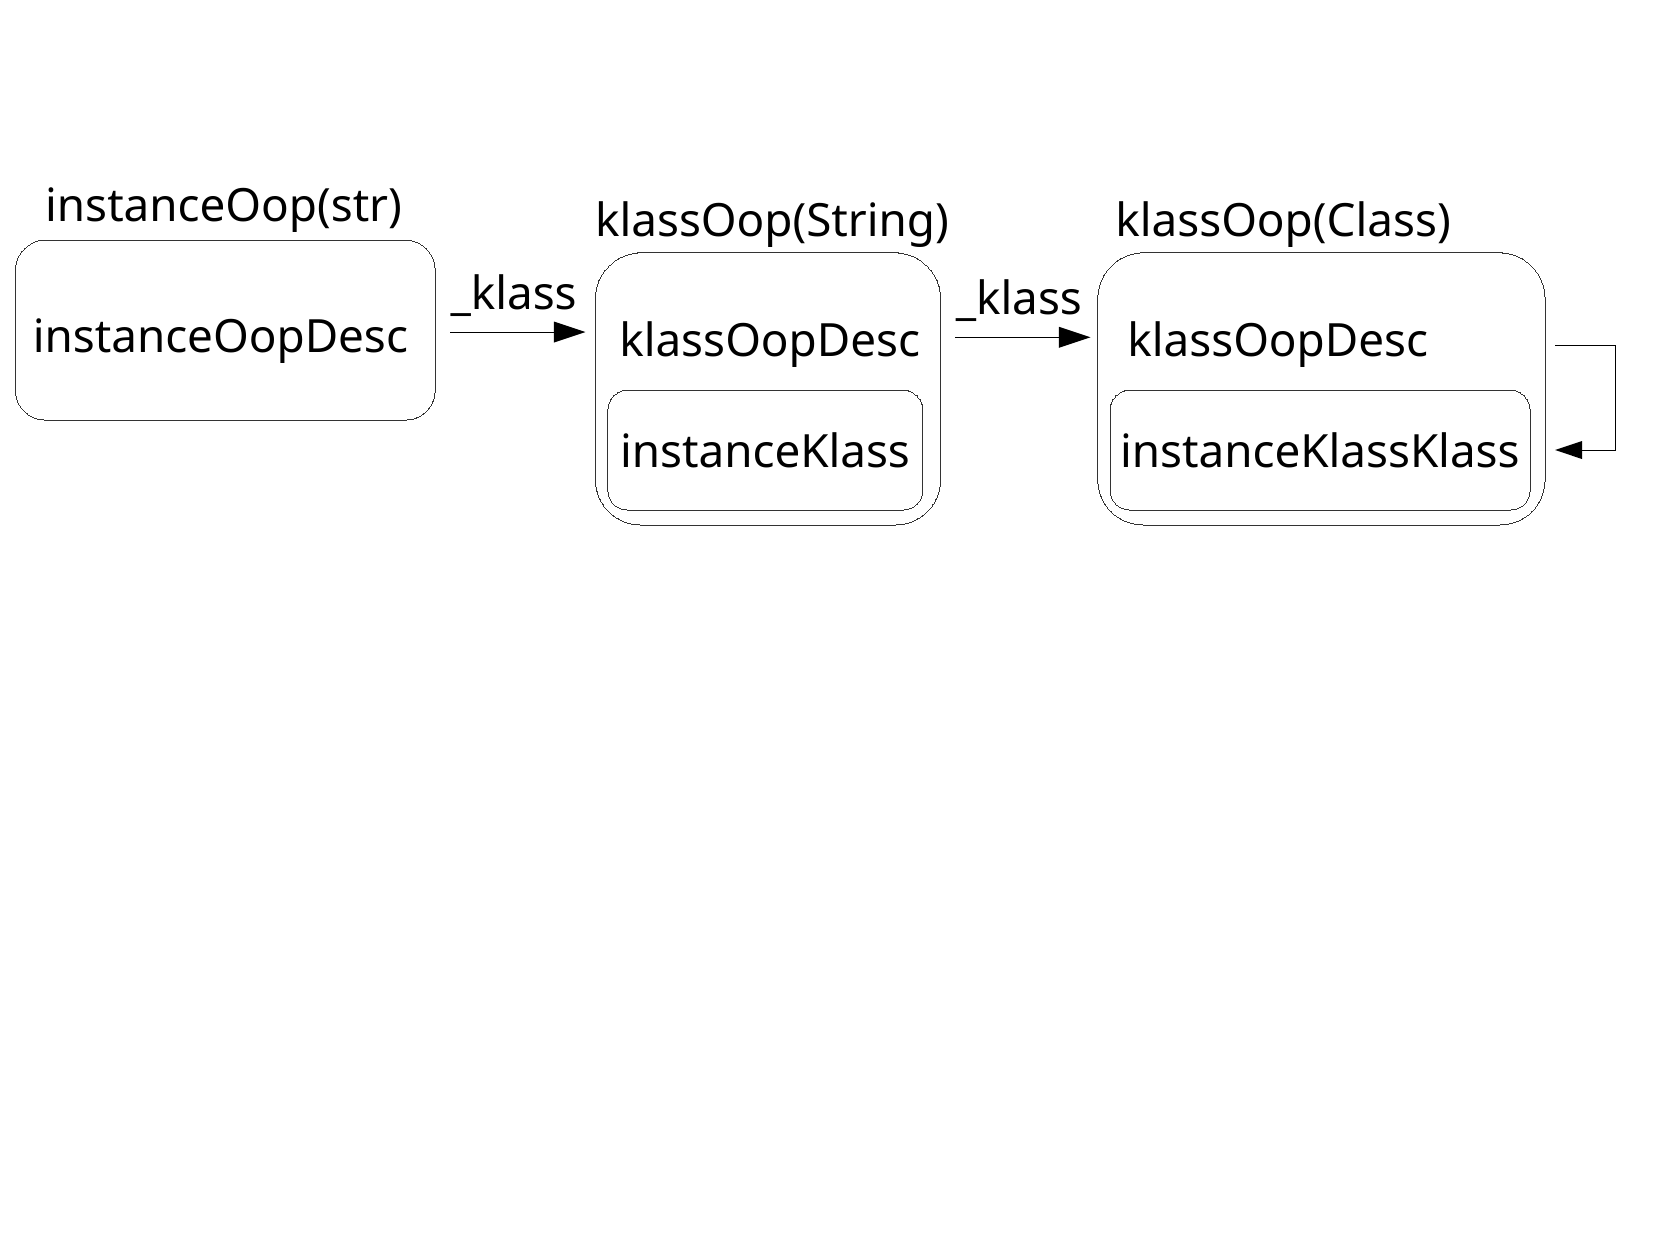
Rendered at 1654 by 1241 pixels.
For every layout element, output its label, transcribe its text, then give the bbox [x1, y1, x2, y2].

text_box klassOop(Class) [1100, 180, 1509, 245]
text_box _klass [940, 258, 1121, 323]
text_box instanceOopDesc [18, 295, 457, 361]
text_box klassOopDesc [1112, 300, 1488, 365]
text_box instanceKlassKlass [1110, 390, 1531, 511]
text_box instanceOop(str) [30, 165, 439, 295]
text_box instanceKlass [607, 390, 923, 511]
text_box klassOop(String) [580, 180, 989, 245]
text_box klassOopDesc [604, 300, 980, 365]
text_box _klass [435, 252, 616, 318]
text_box instanceOop(str) [30, 361, 439, 571]
